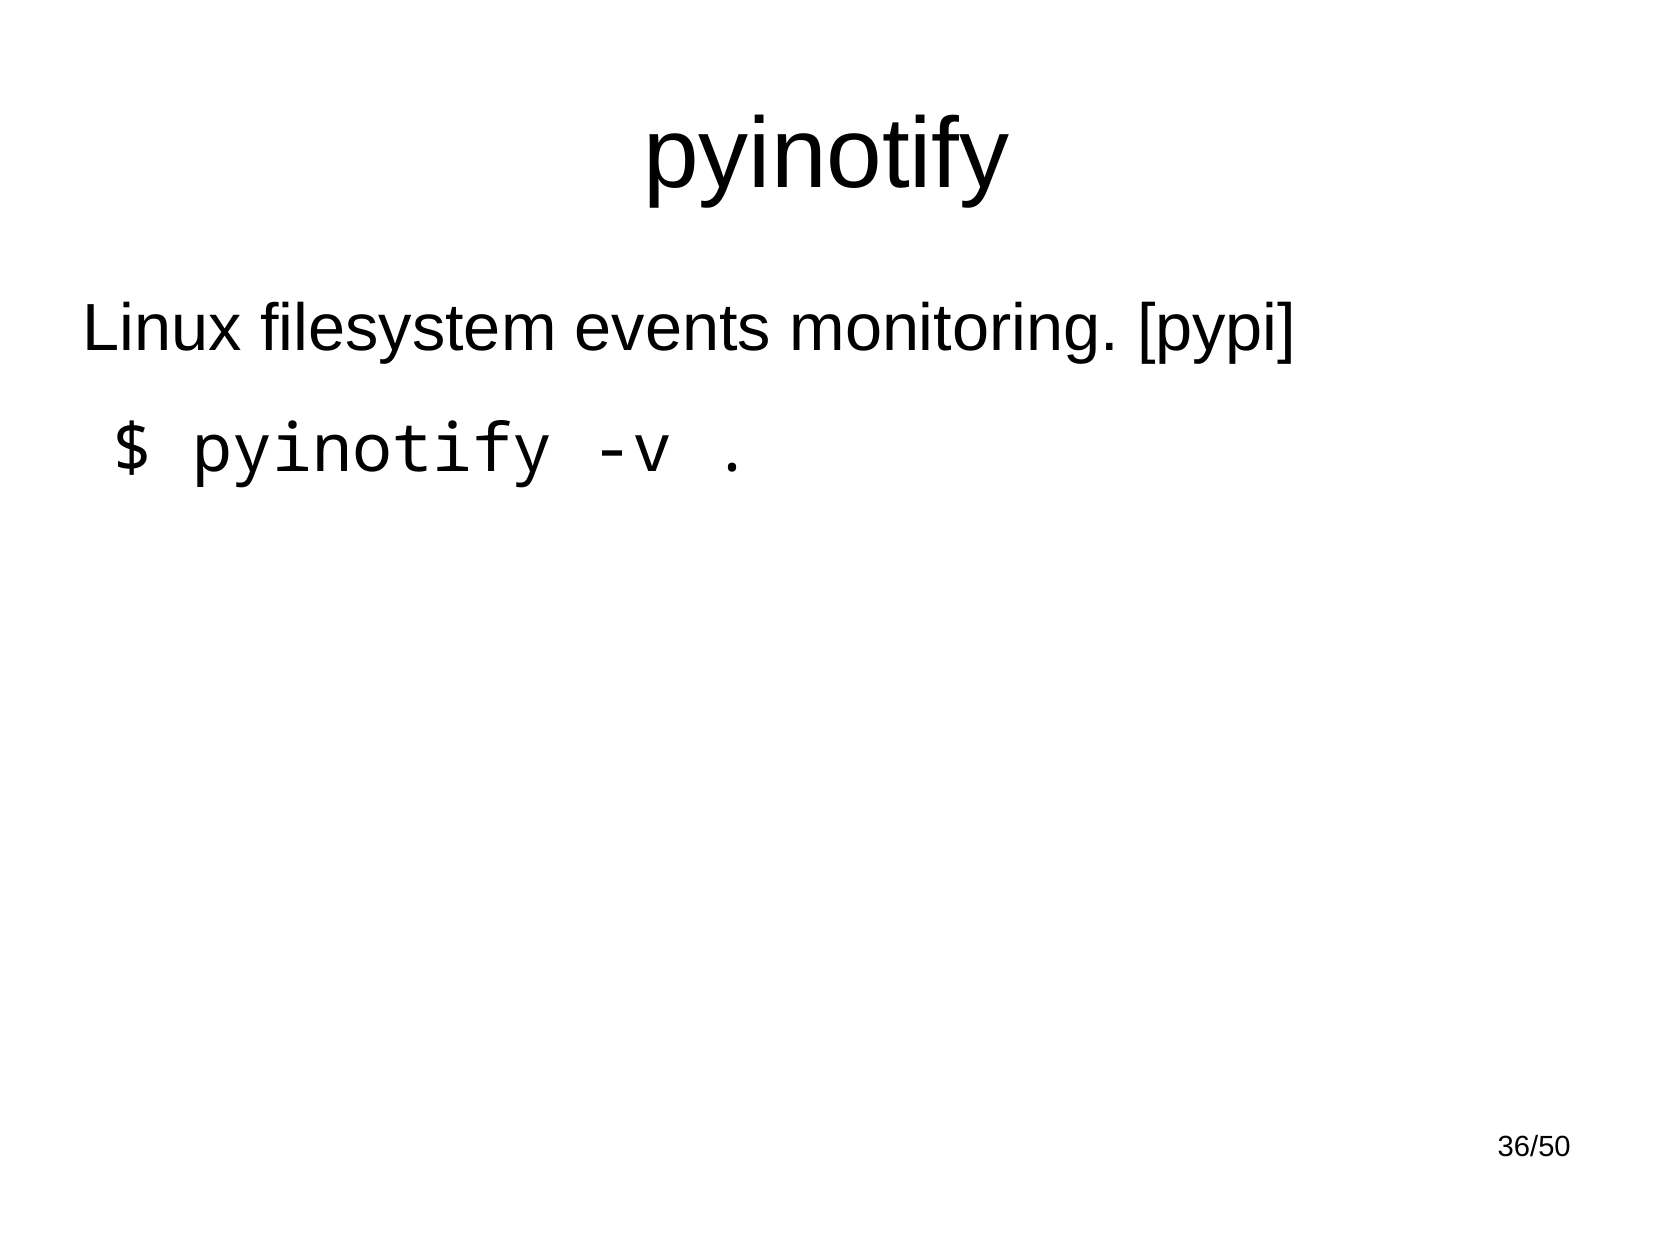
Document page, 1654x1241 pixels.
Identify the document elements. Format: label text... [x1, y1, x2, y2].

list Linux filesystem events monitoring. [pypi] $ pyinotify -v . [82, 290, 1571, 1010]
title pyinotify [82, 97, 1571, 209]
